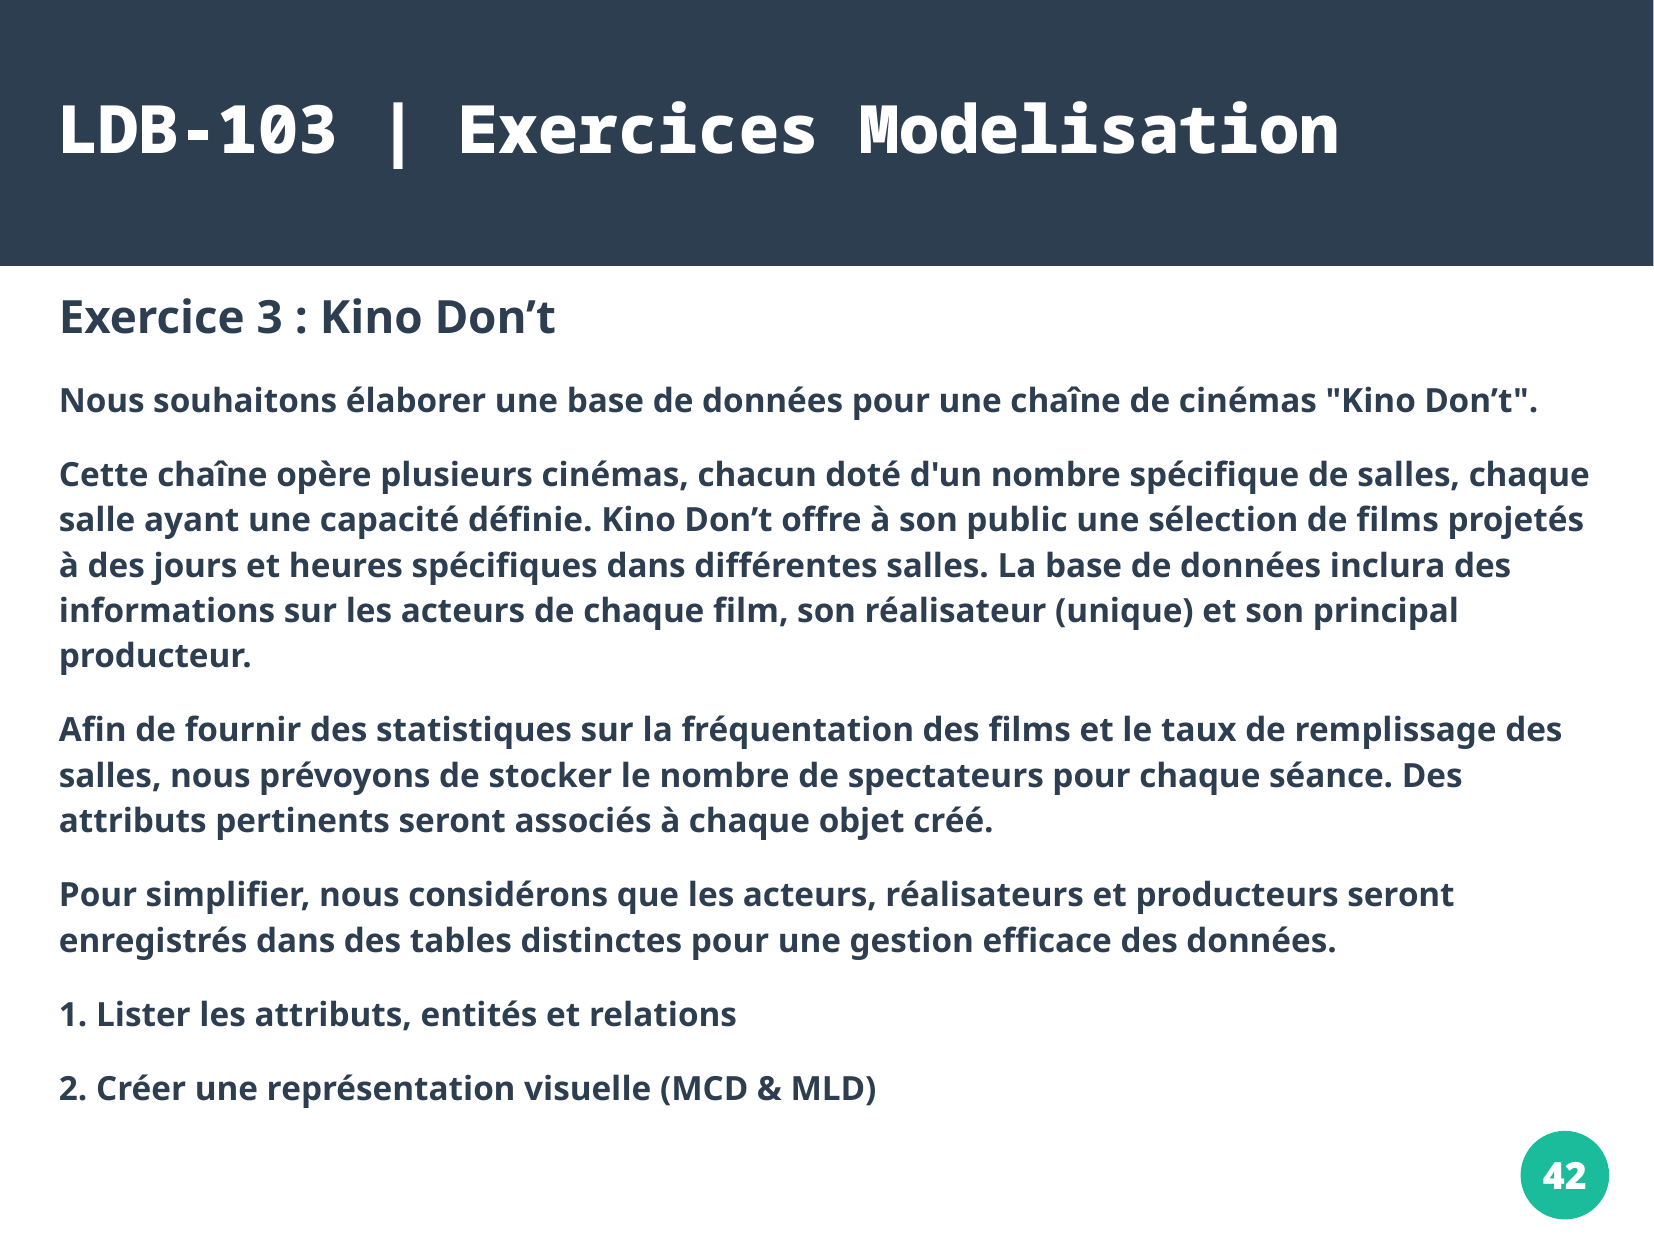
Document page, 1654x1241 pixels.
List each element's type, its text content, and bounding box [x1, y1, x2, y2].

title LDB-103 | Exercices Modelisation [58, 49, 1595, 207]
list Exercice 3 : Kino Don’t Nous souhaitons élaborer une base de données pour une chaîne de cinémas "Kino Don’t". Cette chaîne opère plusieurs cinémas, chacun doté d'un nombre spécifique de salles, chaque salle ayant une capacité définie. Kino Don’t offre à son public une sélection de films projetés à des jours et heures spécifiques dans différentes salles. La base de données inclura des informations sur les acteurs de chaque film, son réalisateur (unique) et son principal producteur. Afin de fournir des statistiques sur la fréquentation des films et le taux de remplissage des salles, nous prévoyons de stocker le nombre de spectateurs pour chaque séance. Des attributs pertinents seront associés à chaque objet créé. Pour simplifier, nous considérons que les acteurs, réalisateurs et producteurs seront enregistrés dans des tables distinctes pour une gestion efficace des données. 1. Lister les attributs, entités et relations 2. Créer une représentation visuelle (MCD & MLD) [58, 285, 1595, 1152]
